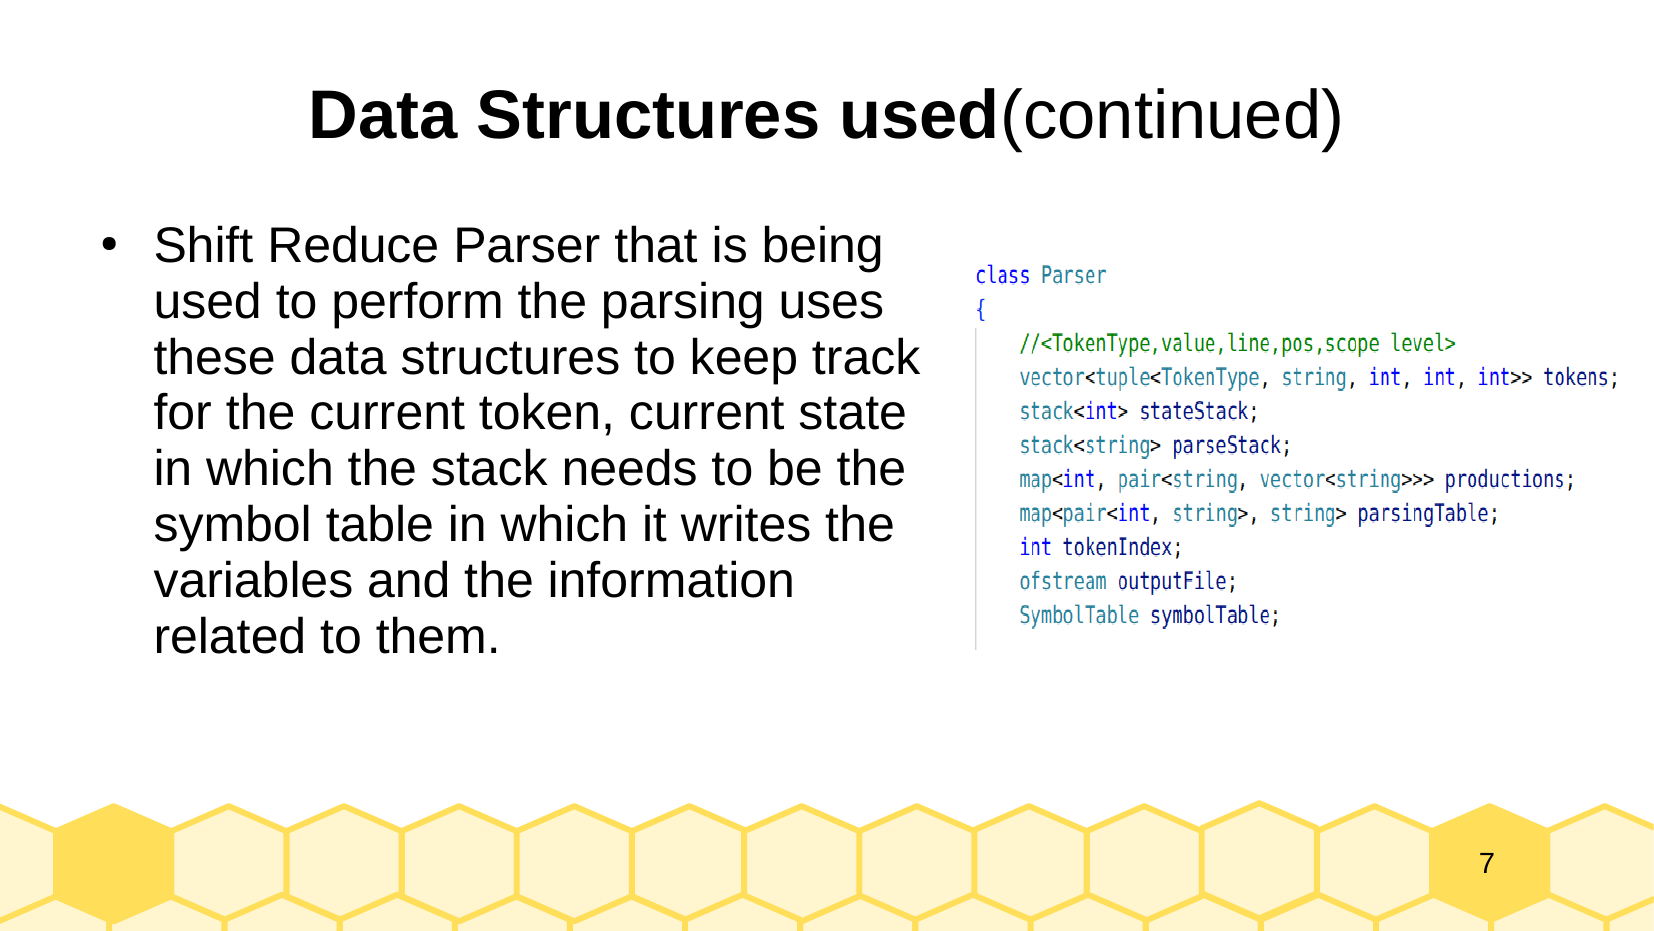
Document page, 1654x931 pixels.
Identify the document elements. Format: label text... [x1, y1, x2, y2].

picture [974, 233, 1649, 650]
title Data Structures used(continued) [82, 37, 1571, 193]
list Shift Reduce Parser that is being used to perform the parsing uses these data structures to keep track for the current token, current state in which the stack needs to be the symbol table in which it writes the variables and the information related to them. [82, 217, 945, 758]
